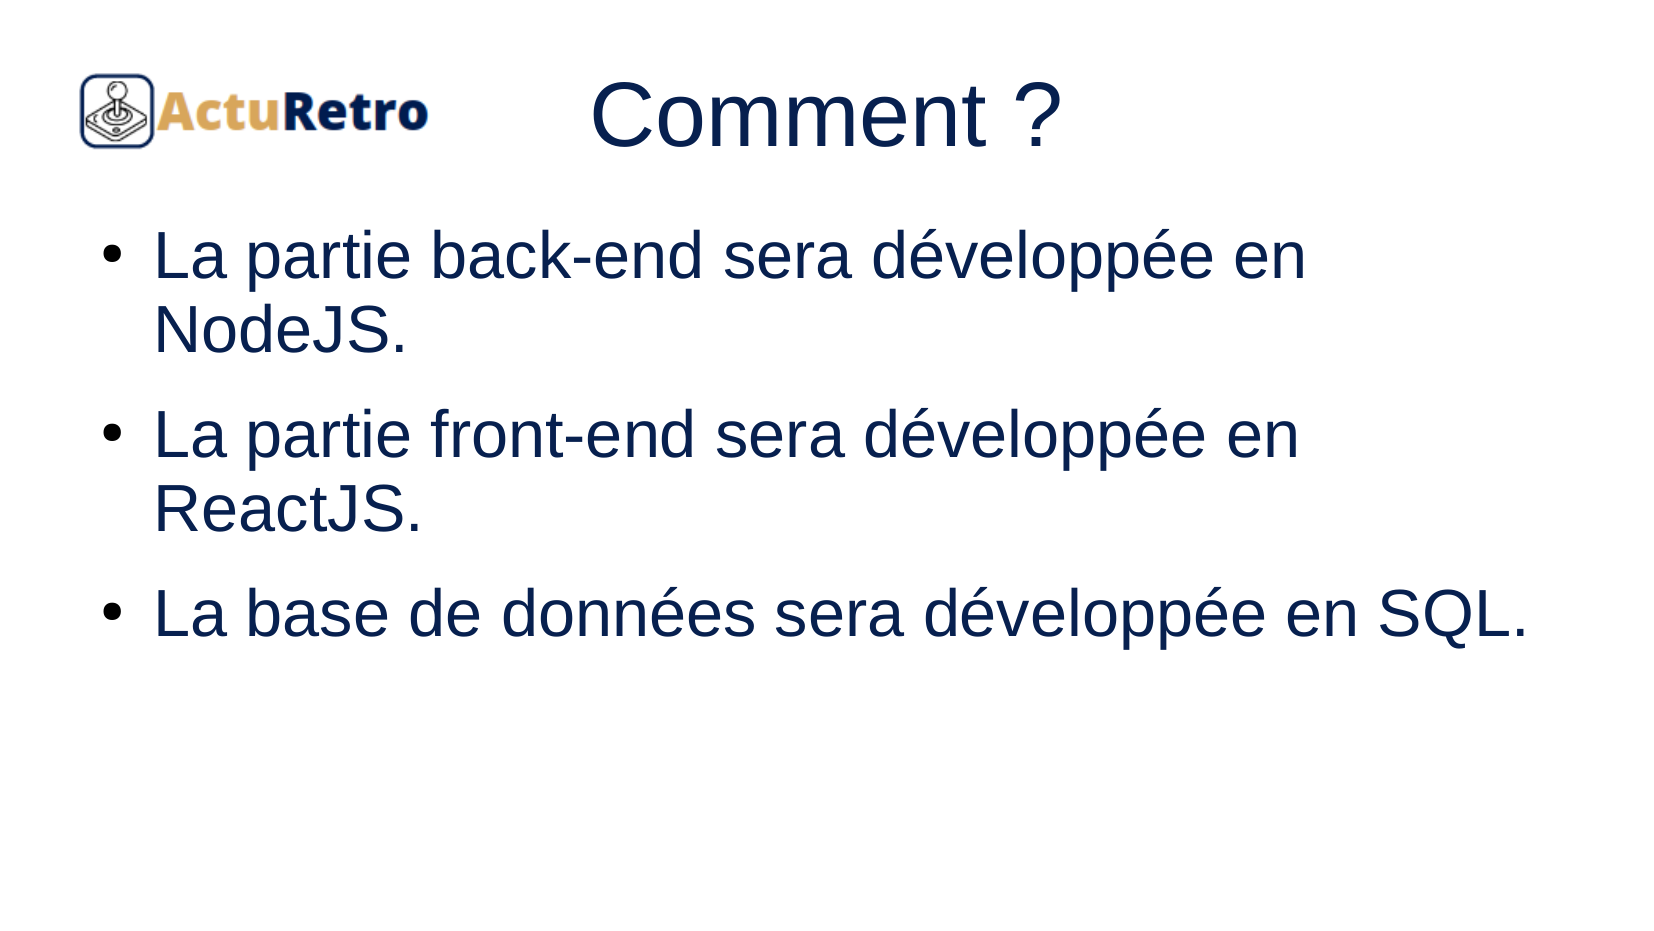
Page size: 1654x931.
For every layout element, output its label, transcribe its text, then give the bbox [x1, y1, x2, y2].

title Comment ? [82, 37, 1571, 193]
list La partie back-end sera développée en NodeJS. La partie front-end sera développée en ReactJS. La base de données sera développée en SQL. [82, 217, 1571, 758]
picture [75, 69, 434, 154]
